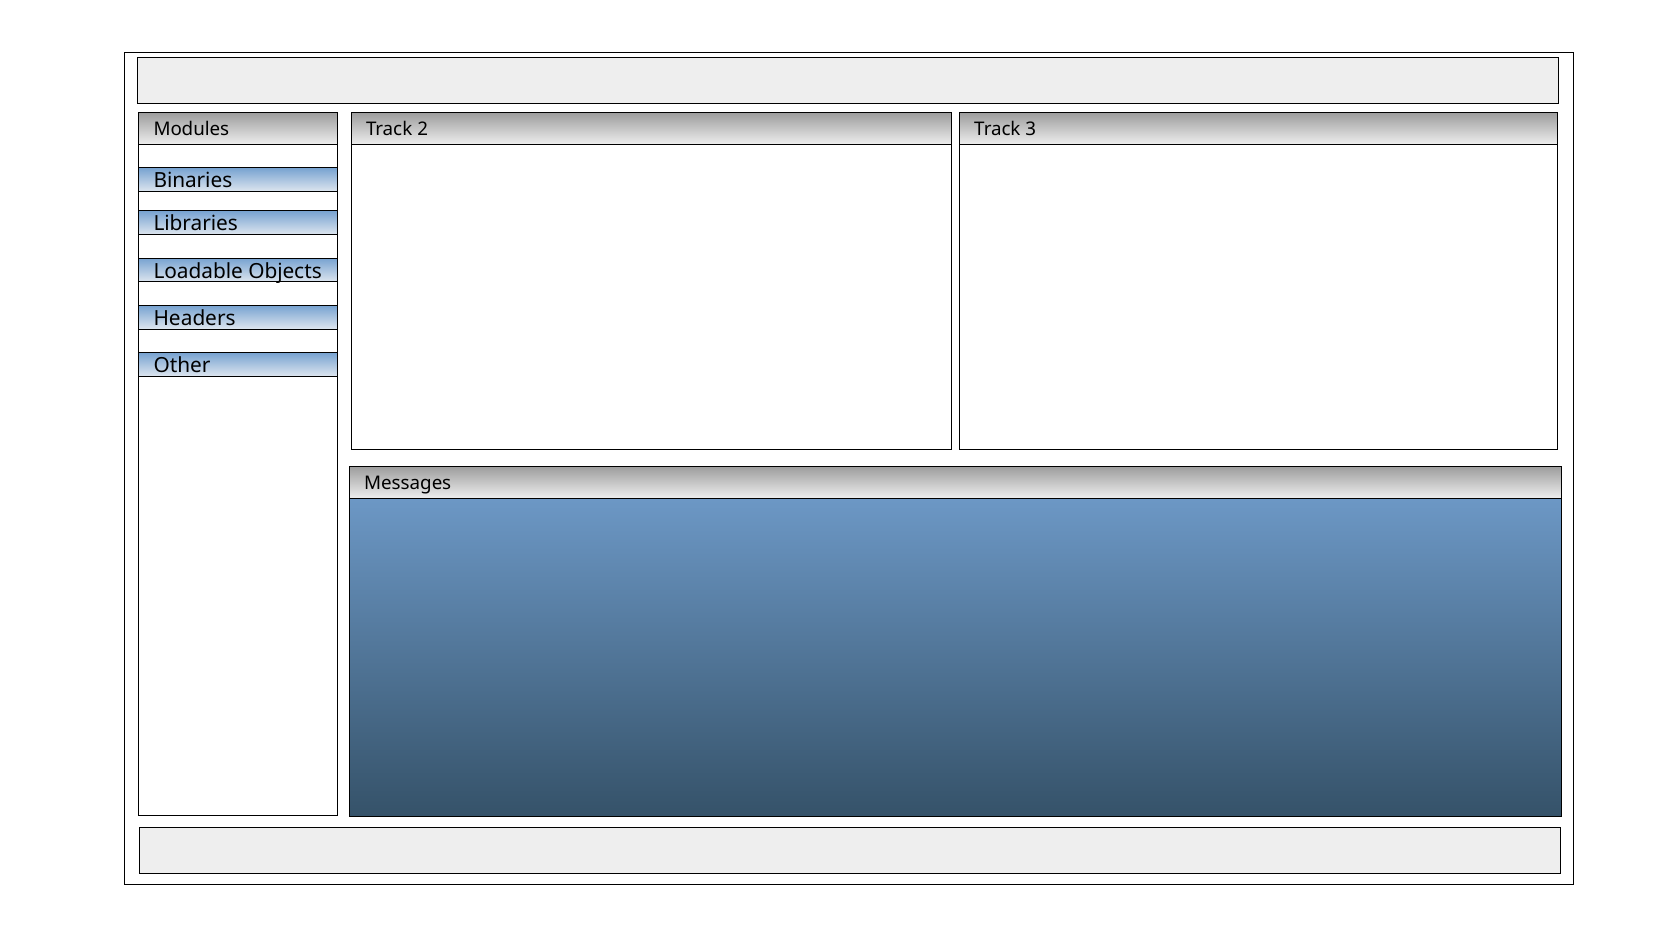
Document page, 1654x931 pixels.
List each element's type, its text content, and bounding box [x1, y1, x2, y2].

text_box Libraries [138, 210, 338, 235]
text_box Track 3 [959, 112, 1558, 145]
text_box Other [138, 352, 338, 377]
text_box [124, 52, 1574, 885]
text_box Binaries [138, 167, 338, 192]
text_box Headers [138, 305, 338, 330]
text_box Loadable Objects [138, 258, 338, 282]
text_box Modules [138, 112, 338, 145]
text_box Messages [349, 466, 1562, 499]
text_box Track 2 [351, 112, 952, 145]
